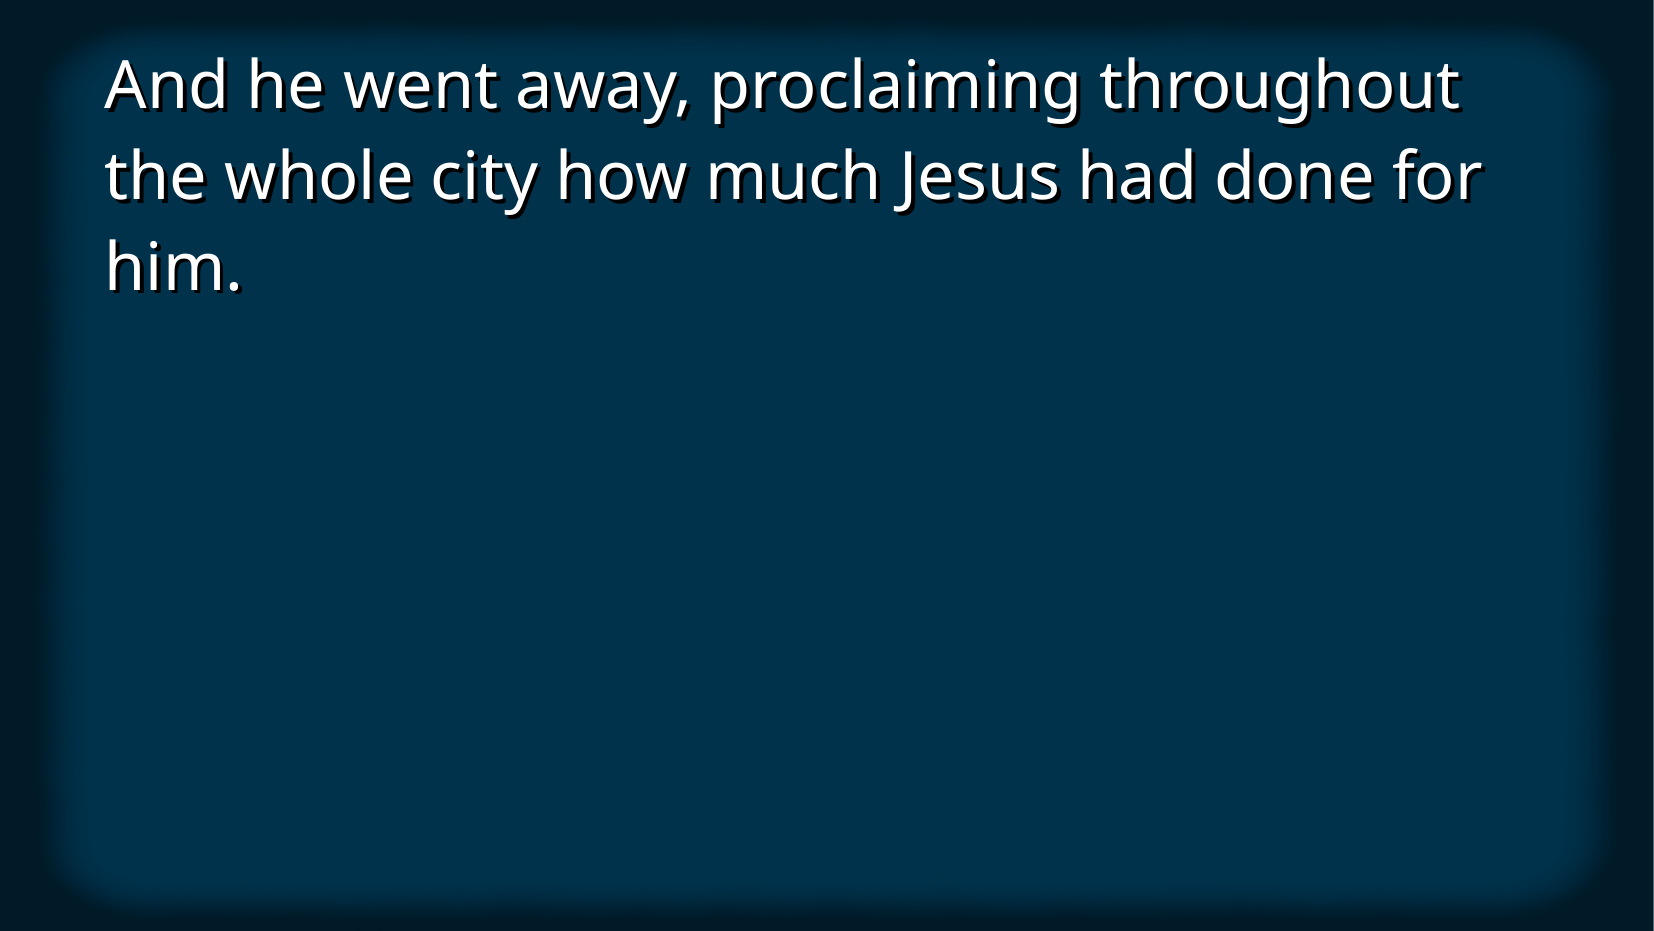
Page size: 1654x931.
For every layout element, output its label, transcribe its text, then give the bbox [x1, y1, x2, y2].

text_box And he went away, proclaiming throughout the whole city how much Jesus had done for him. [90, 30, 1561, 223]
picture [0, 0, 1654, 931]
